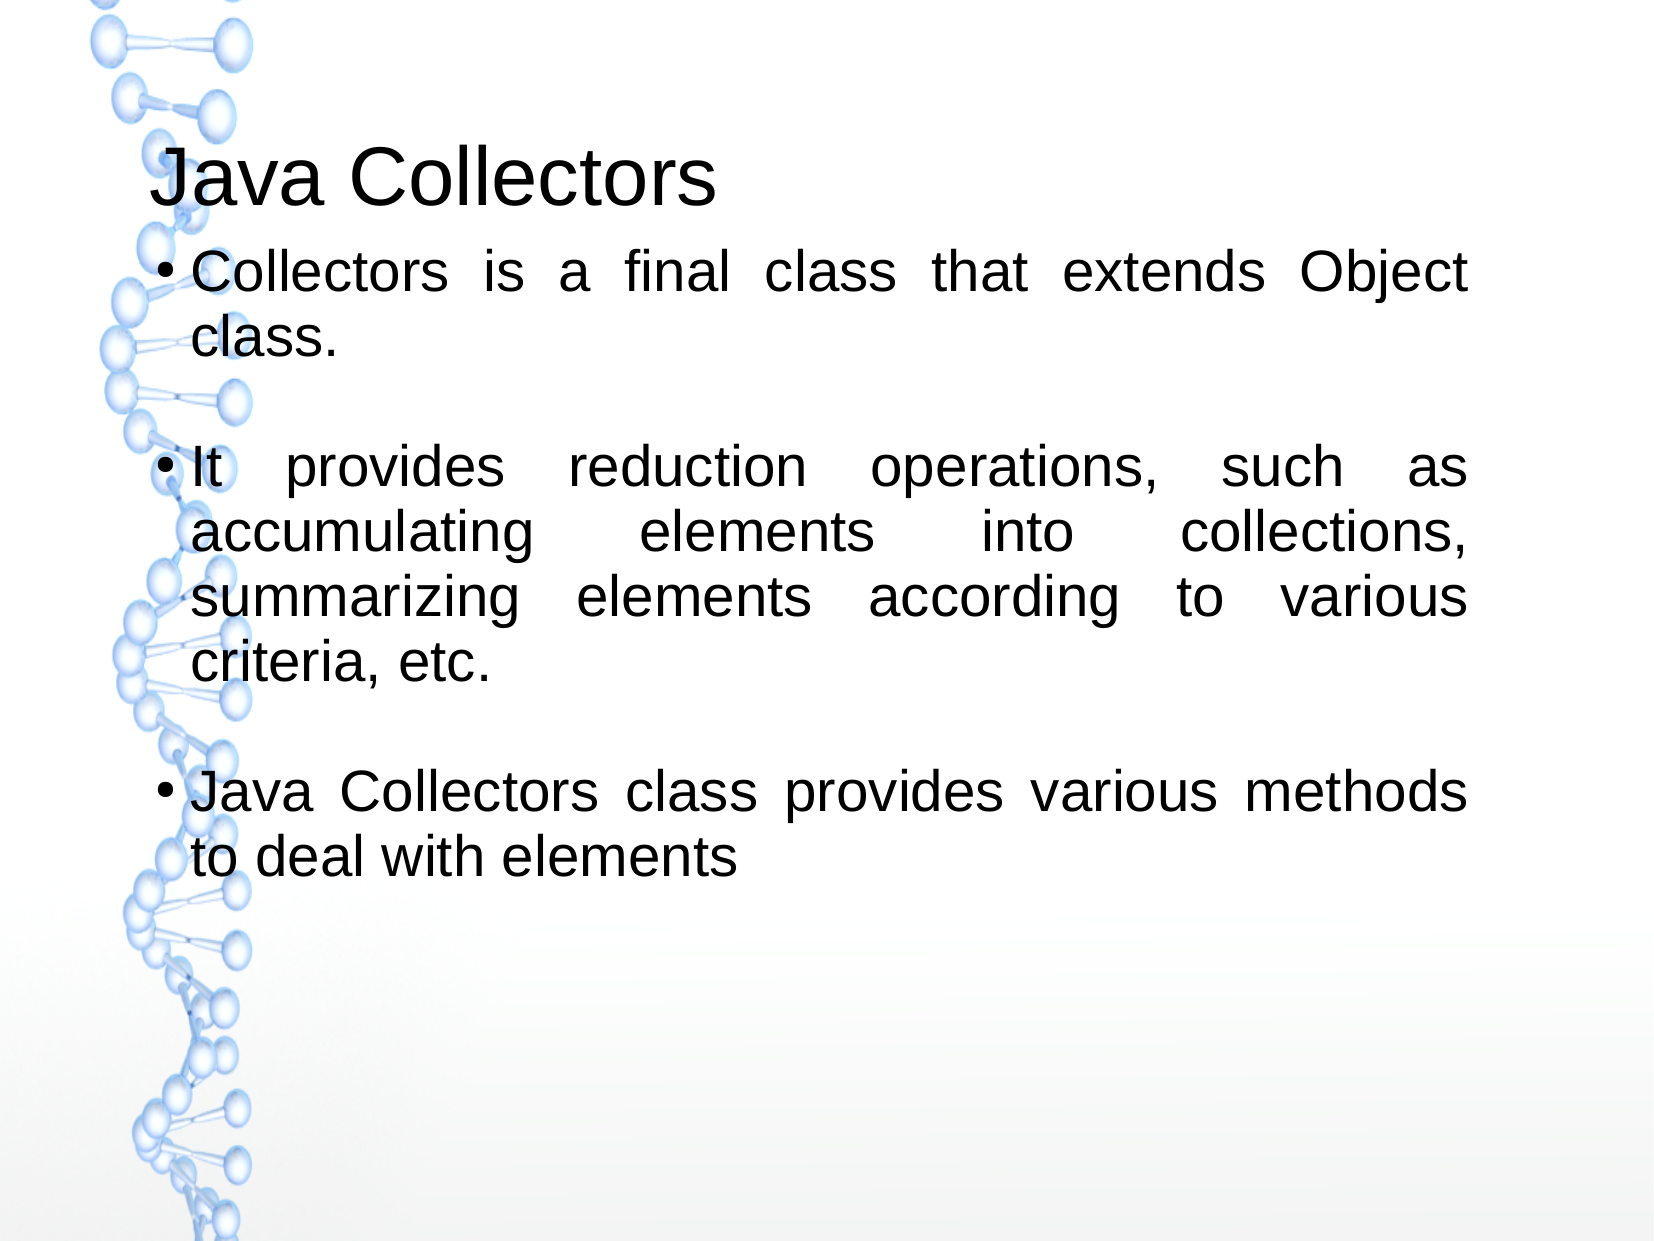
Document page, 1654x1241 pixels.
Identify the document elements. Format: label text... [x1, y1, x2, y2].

text_box Collectors is a final class that extends Object class. It provides reduction operations, such as accumulating elements into collections, summarizing elements according to various criteria, etc. Java Collectors class provides various methods to deal with elements [105, 231, 1486, 1024]
picture [0, 0, 1654, 1241]
text_box Java Collectors [134, 123, 1306, 231]
